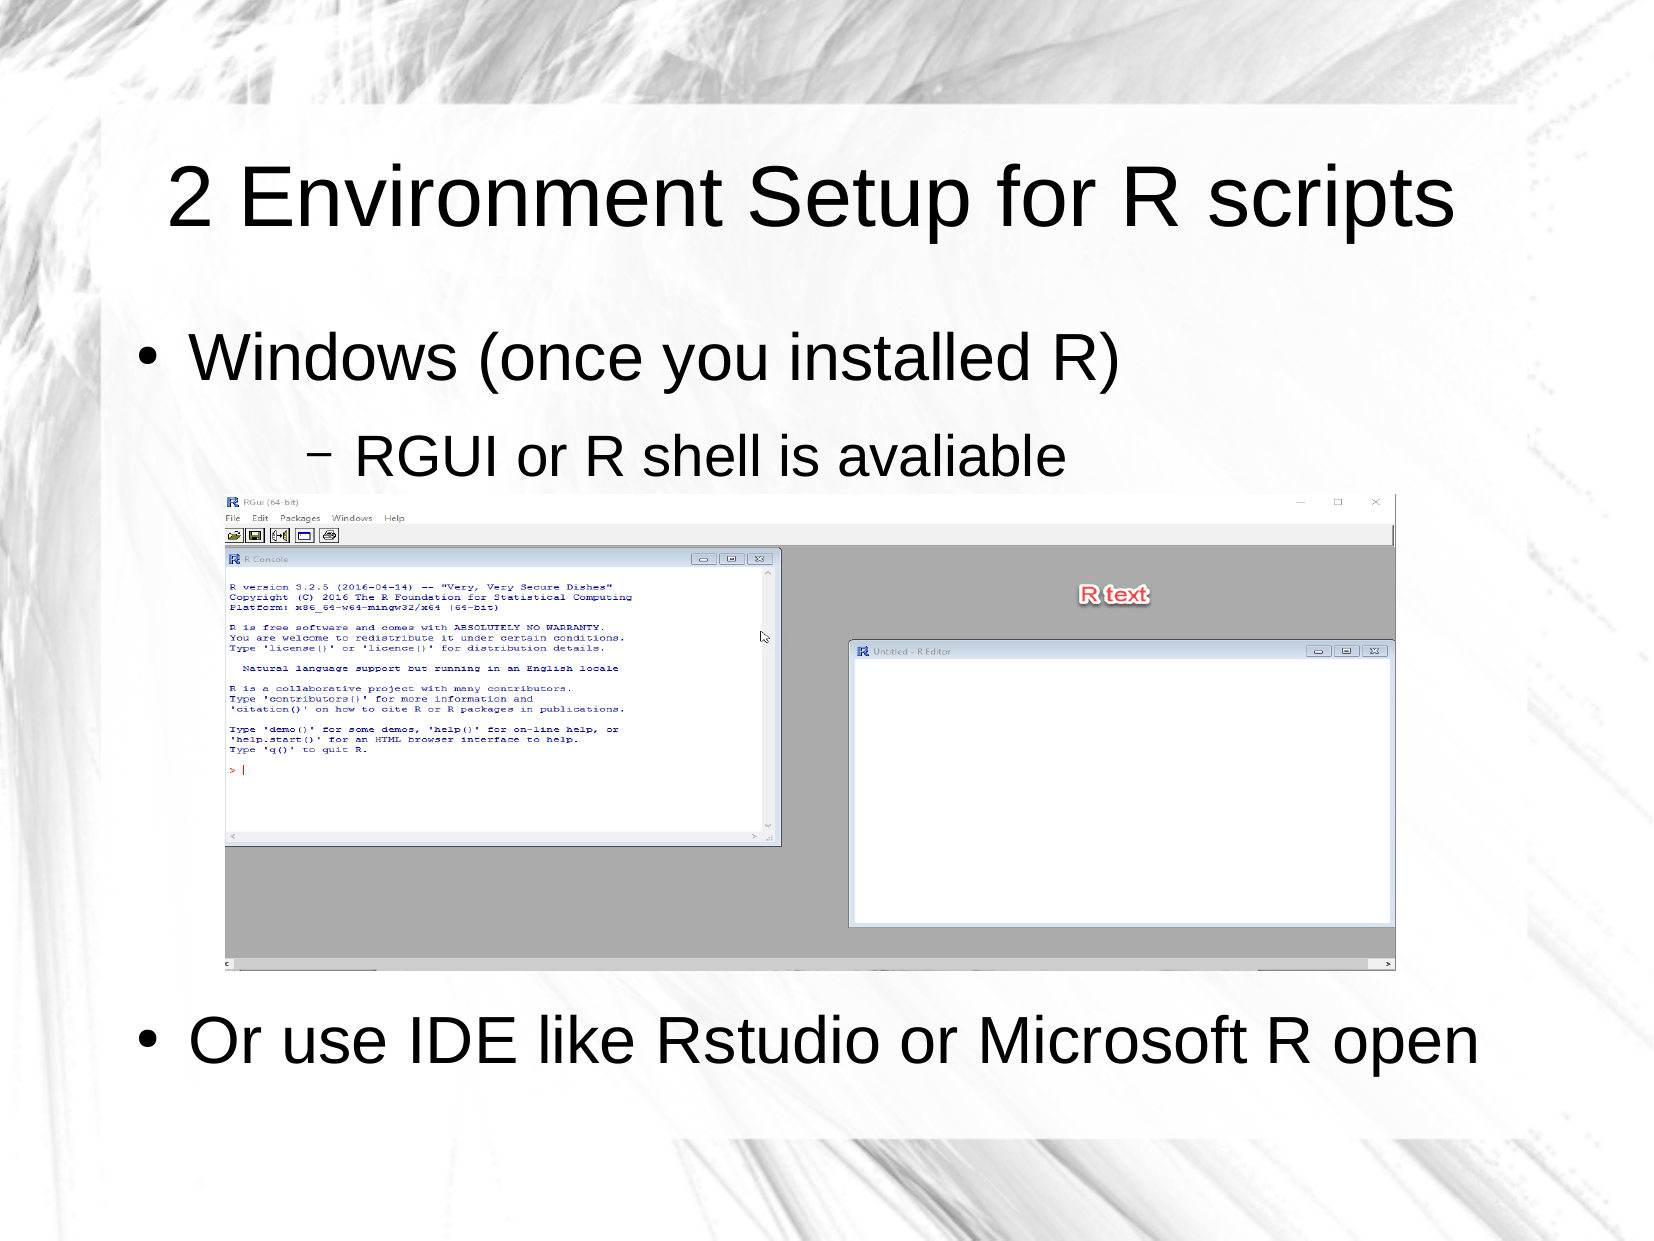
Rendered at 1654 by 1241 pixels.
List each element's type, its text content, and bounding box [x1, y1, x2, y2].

picture [0, 0, 1654, 1241]
title 2 Environment Setup for R scripts [118, 112, 1506, 281]
list Windows (once you installed R) RGUI or R shell is avaliable Or use IDE like Rstudio or Microsoft R open [118, 319, 1571, 1077]
